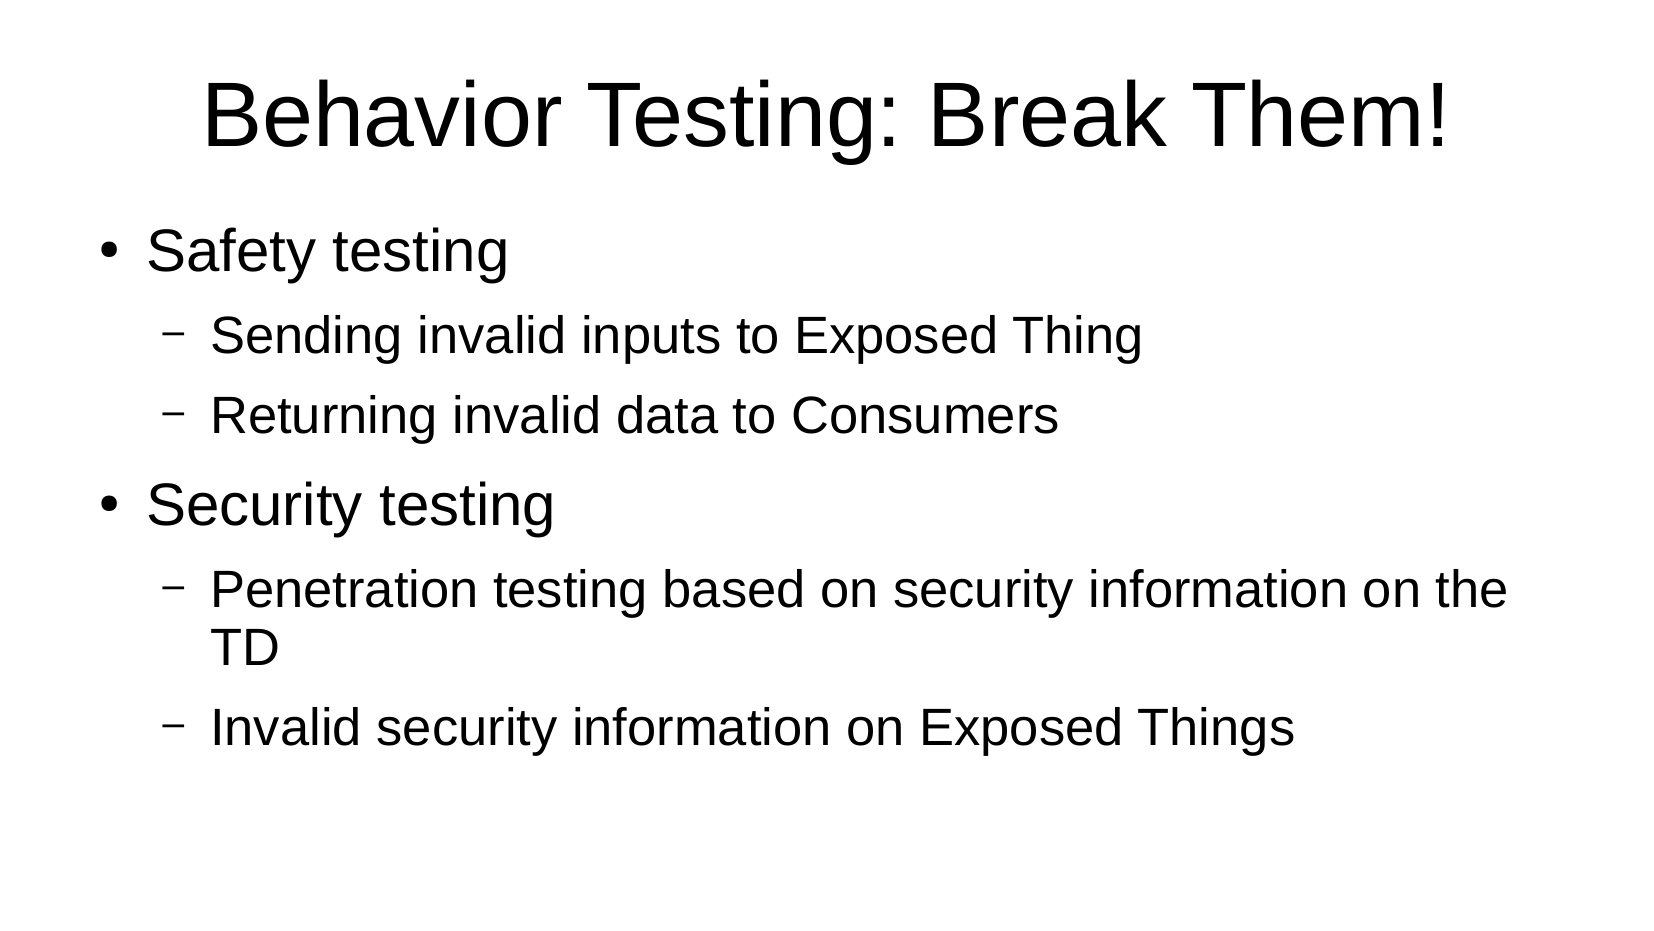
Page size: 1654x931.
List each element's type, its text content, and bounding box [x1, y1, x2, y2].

title Behavior Testing: Break Them! [82, 37, 1571, 193]
list Safety testing Sending invalid inputs to Exposed Thing Returning invalid data to Consumers Security testing Penetration testing based on security information on the TD Invalid security information on Exposed Things [82, 217, 1571, 758]
